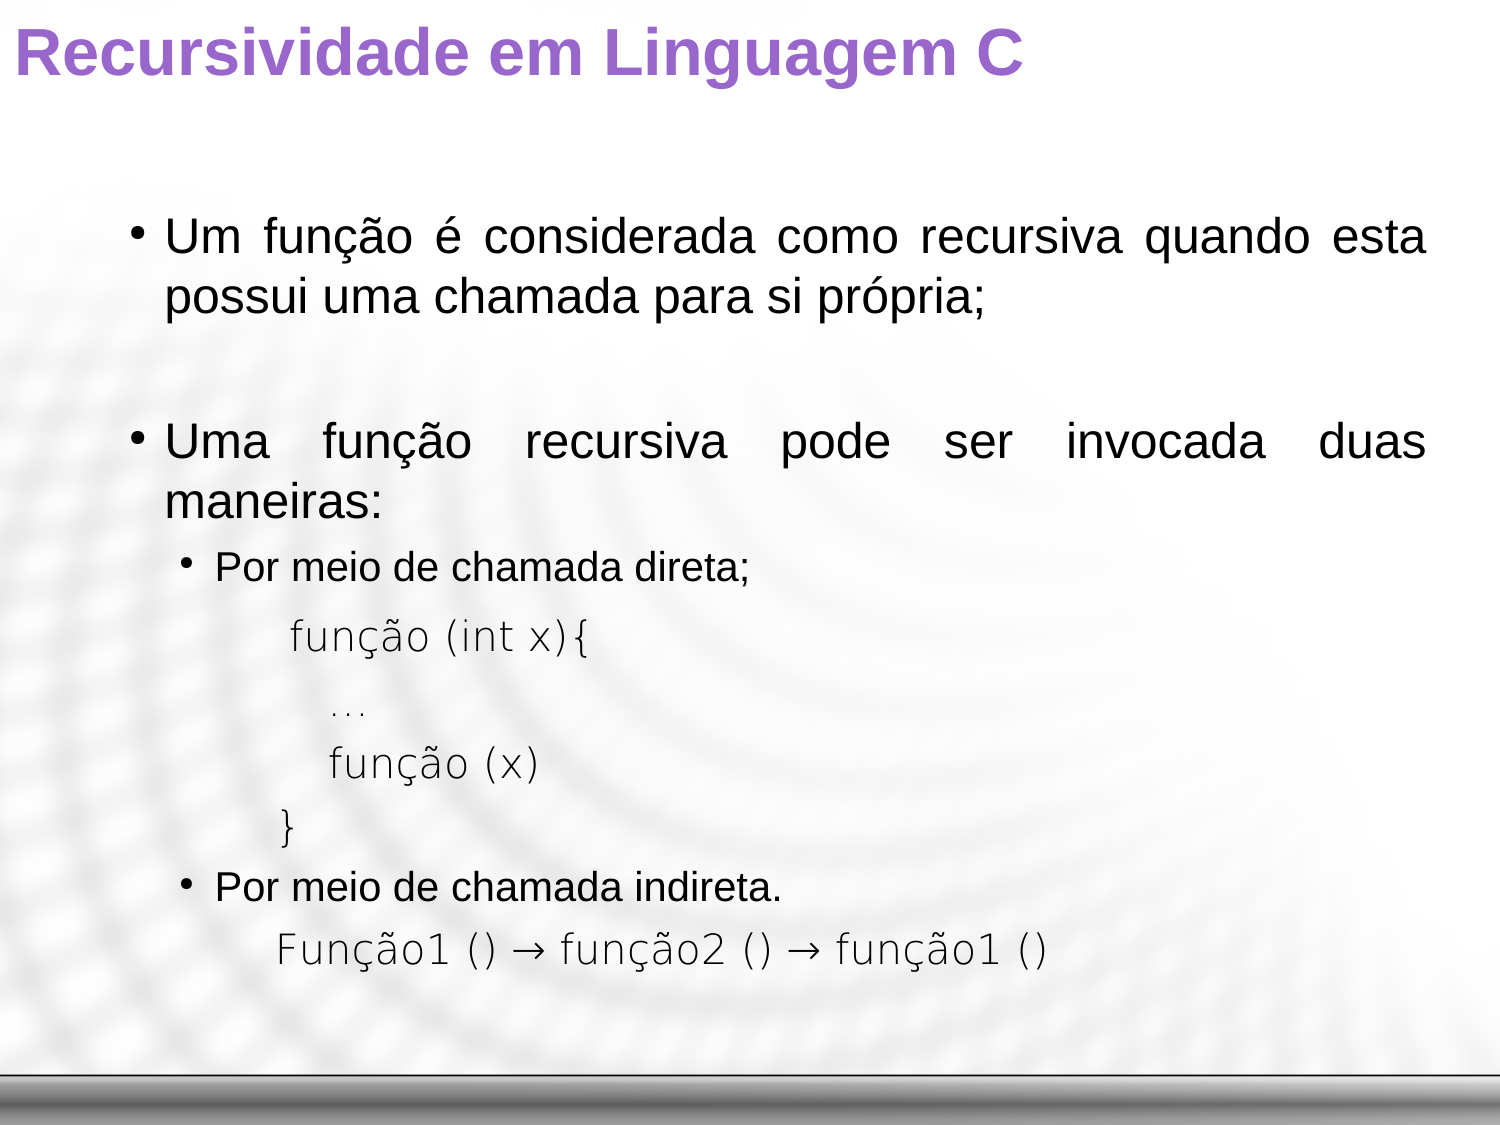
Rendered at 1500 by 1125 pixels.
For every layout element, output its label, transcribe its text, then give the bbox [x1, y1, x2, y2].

picture [0, 0, 1500, 1125]
list Um função é considerada como recursiva quando esta possui uma chamada para si própria; Uma função recursiva pode ser invocada duas maneiras: Por meio de chamada direta; função (int x){ … função (x) } Por meio de chamada indireta. Função1 () → função2 () → função1 () [58, 196, 1442, 1036]
title Recursividade em Linguagem C [0, 0, 1353, 102]
